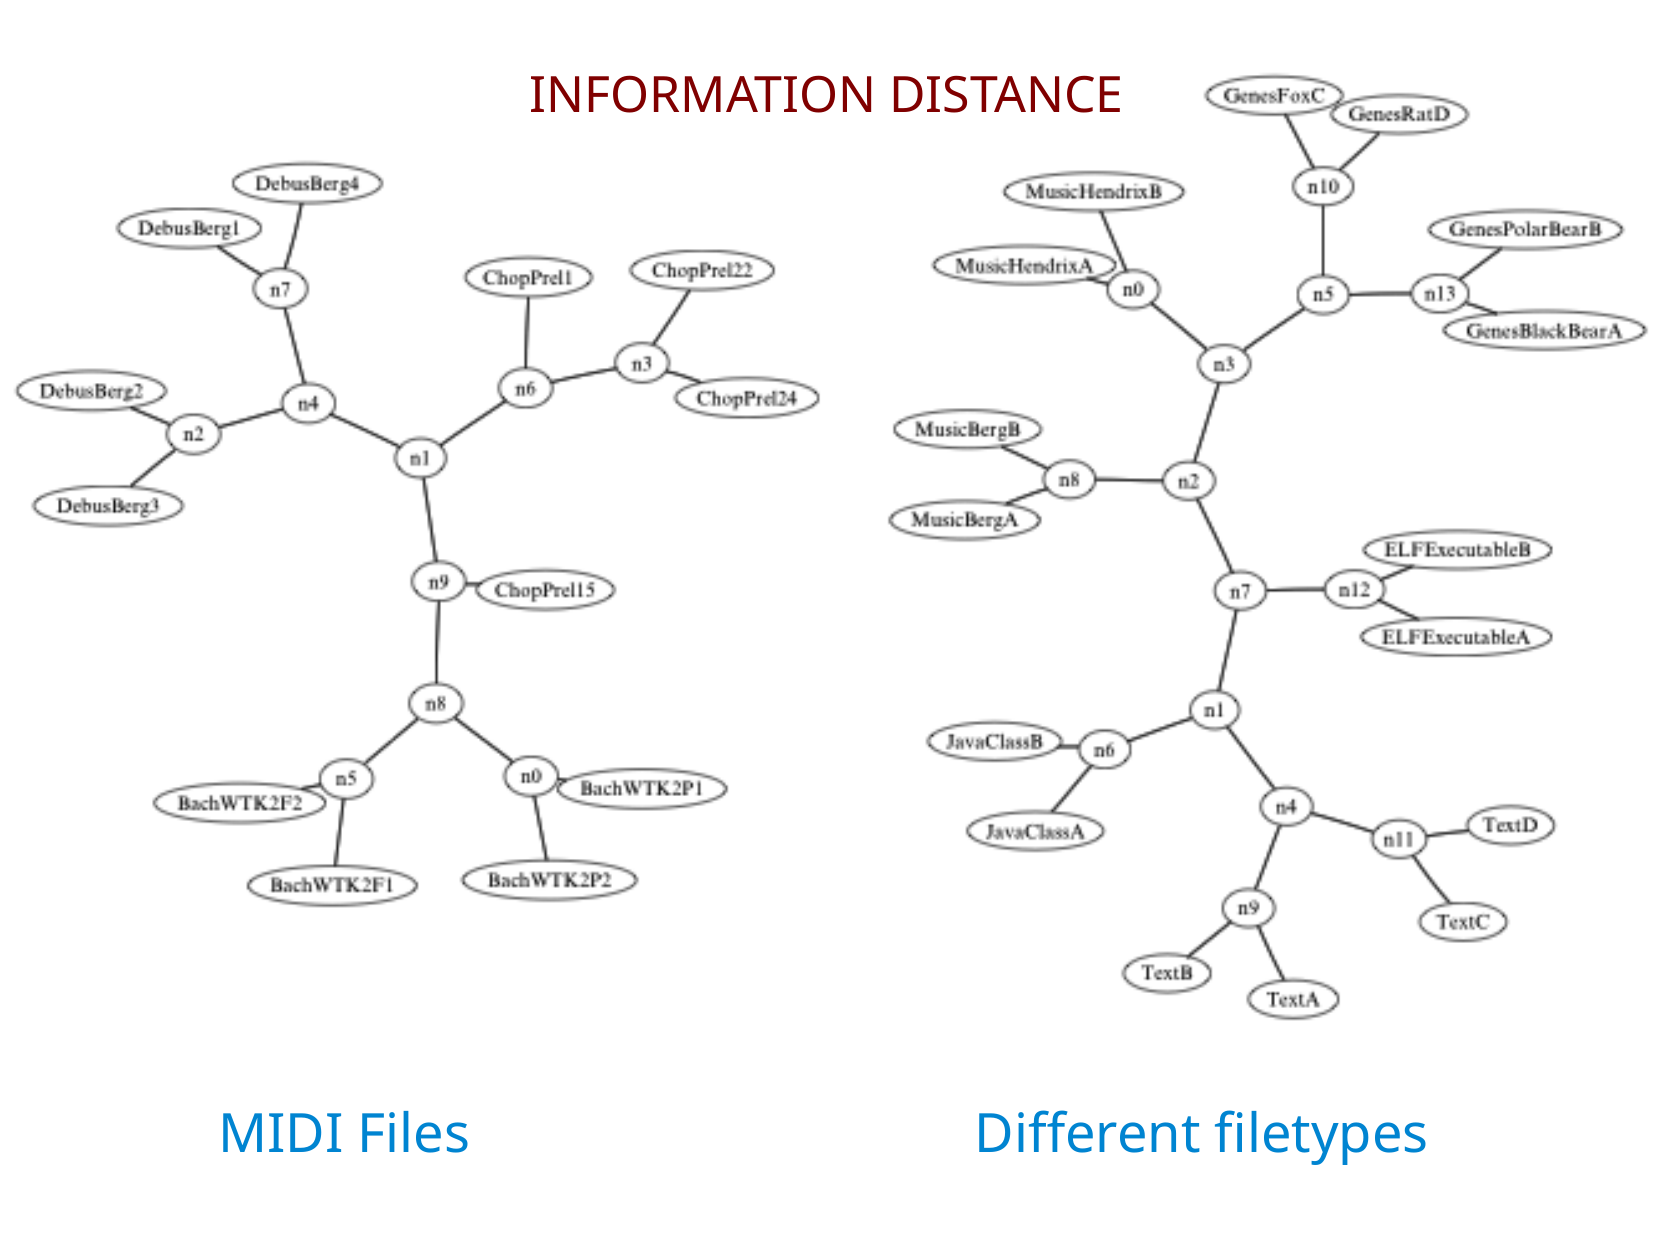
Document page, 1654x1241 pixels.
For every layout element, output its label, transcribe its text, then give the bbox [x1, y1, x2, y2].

text_box Different filetypes [960, 1086, 1547, 1171]
picture [0, 59, 1654, 1033]
title INFORMATION DISTANCE [82, 64, 1571, 123]
text_box MIDI Files [203, 1086, 556, 1171]
